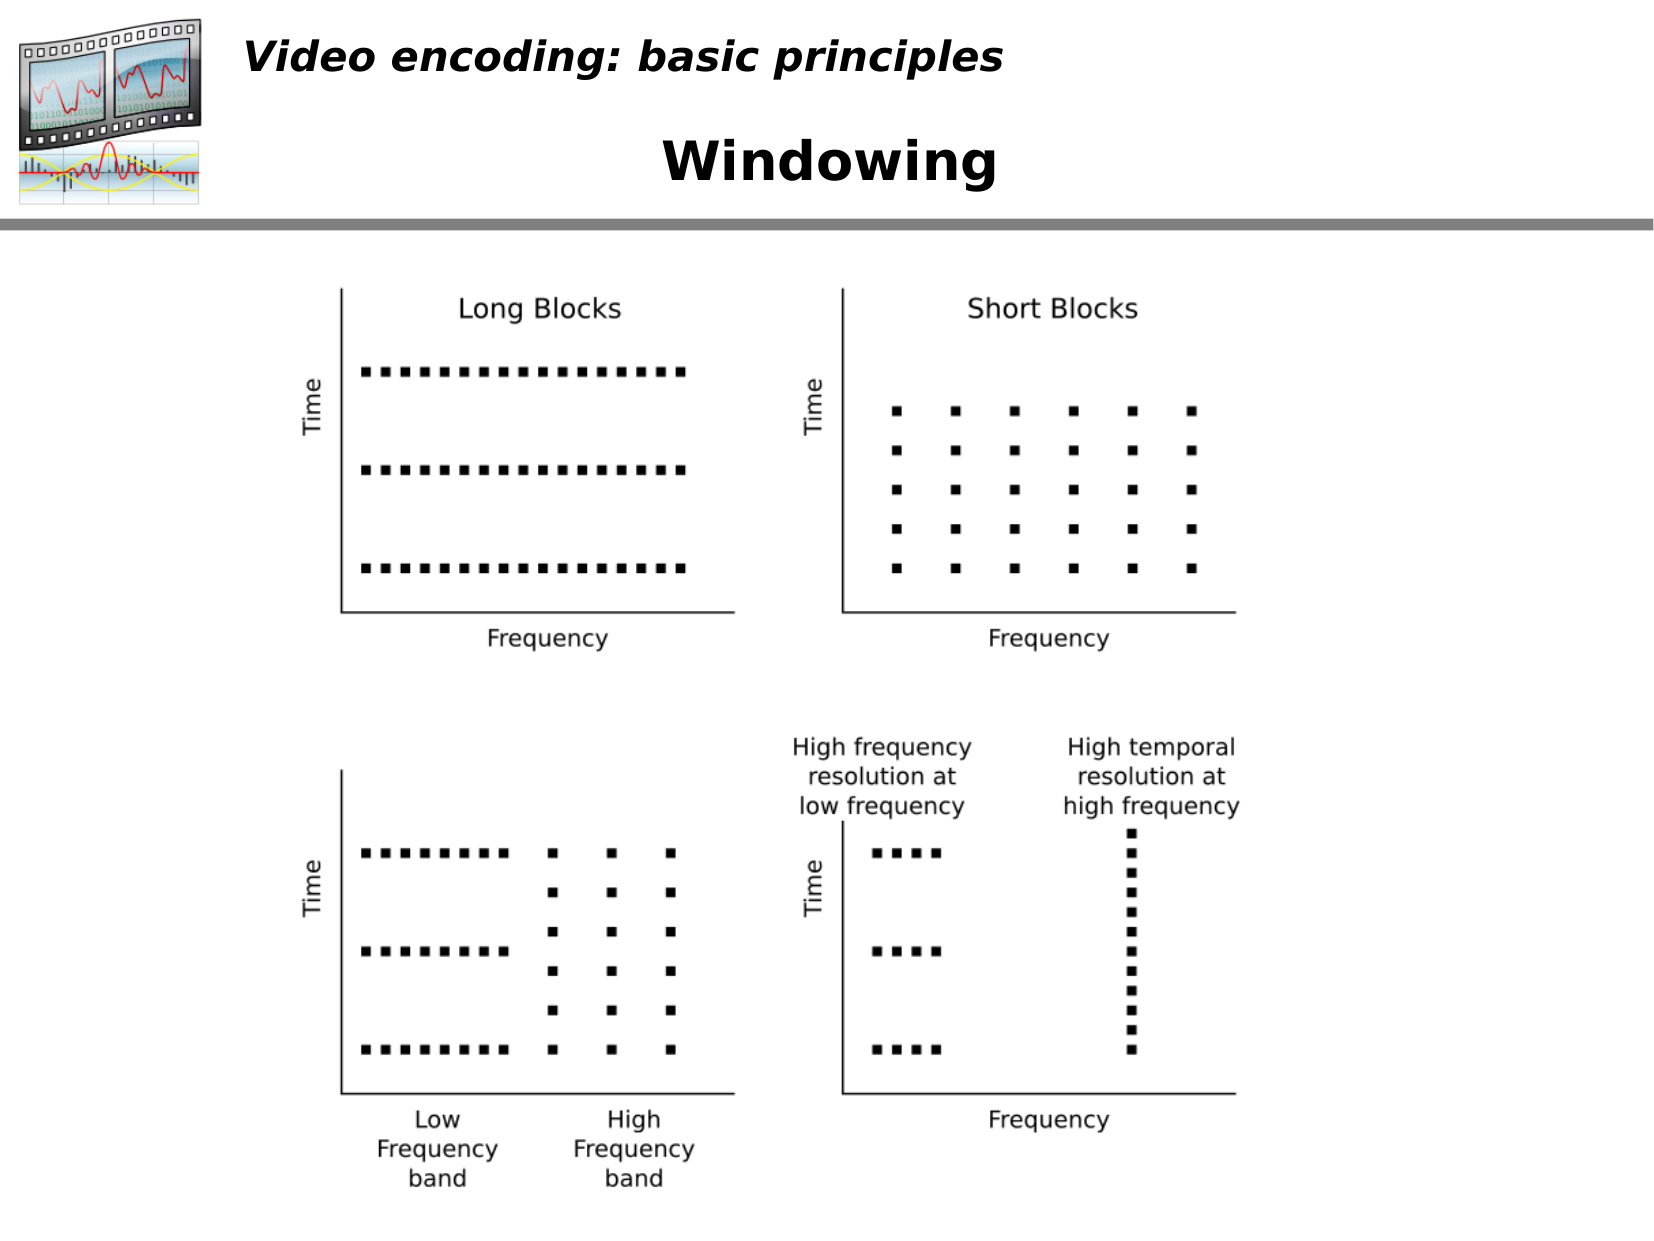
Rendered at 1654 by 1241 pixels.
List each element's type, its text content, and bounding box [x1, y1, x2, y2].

picture [0, 2, 225, 218]
text_box [0, 218, 1654, 231]
picture [281, 259, 1264, 1202]
text_box Windowing [646, 122, 1015, 201]
text_box Video encoding: basic principles [228, 25, 1020, 89]
